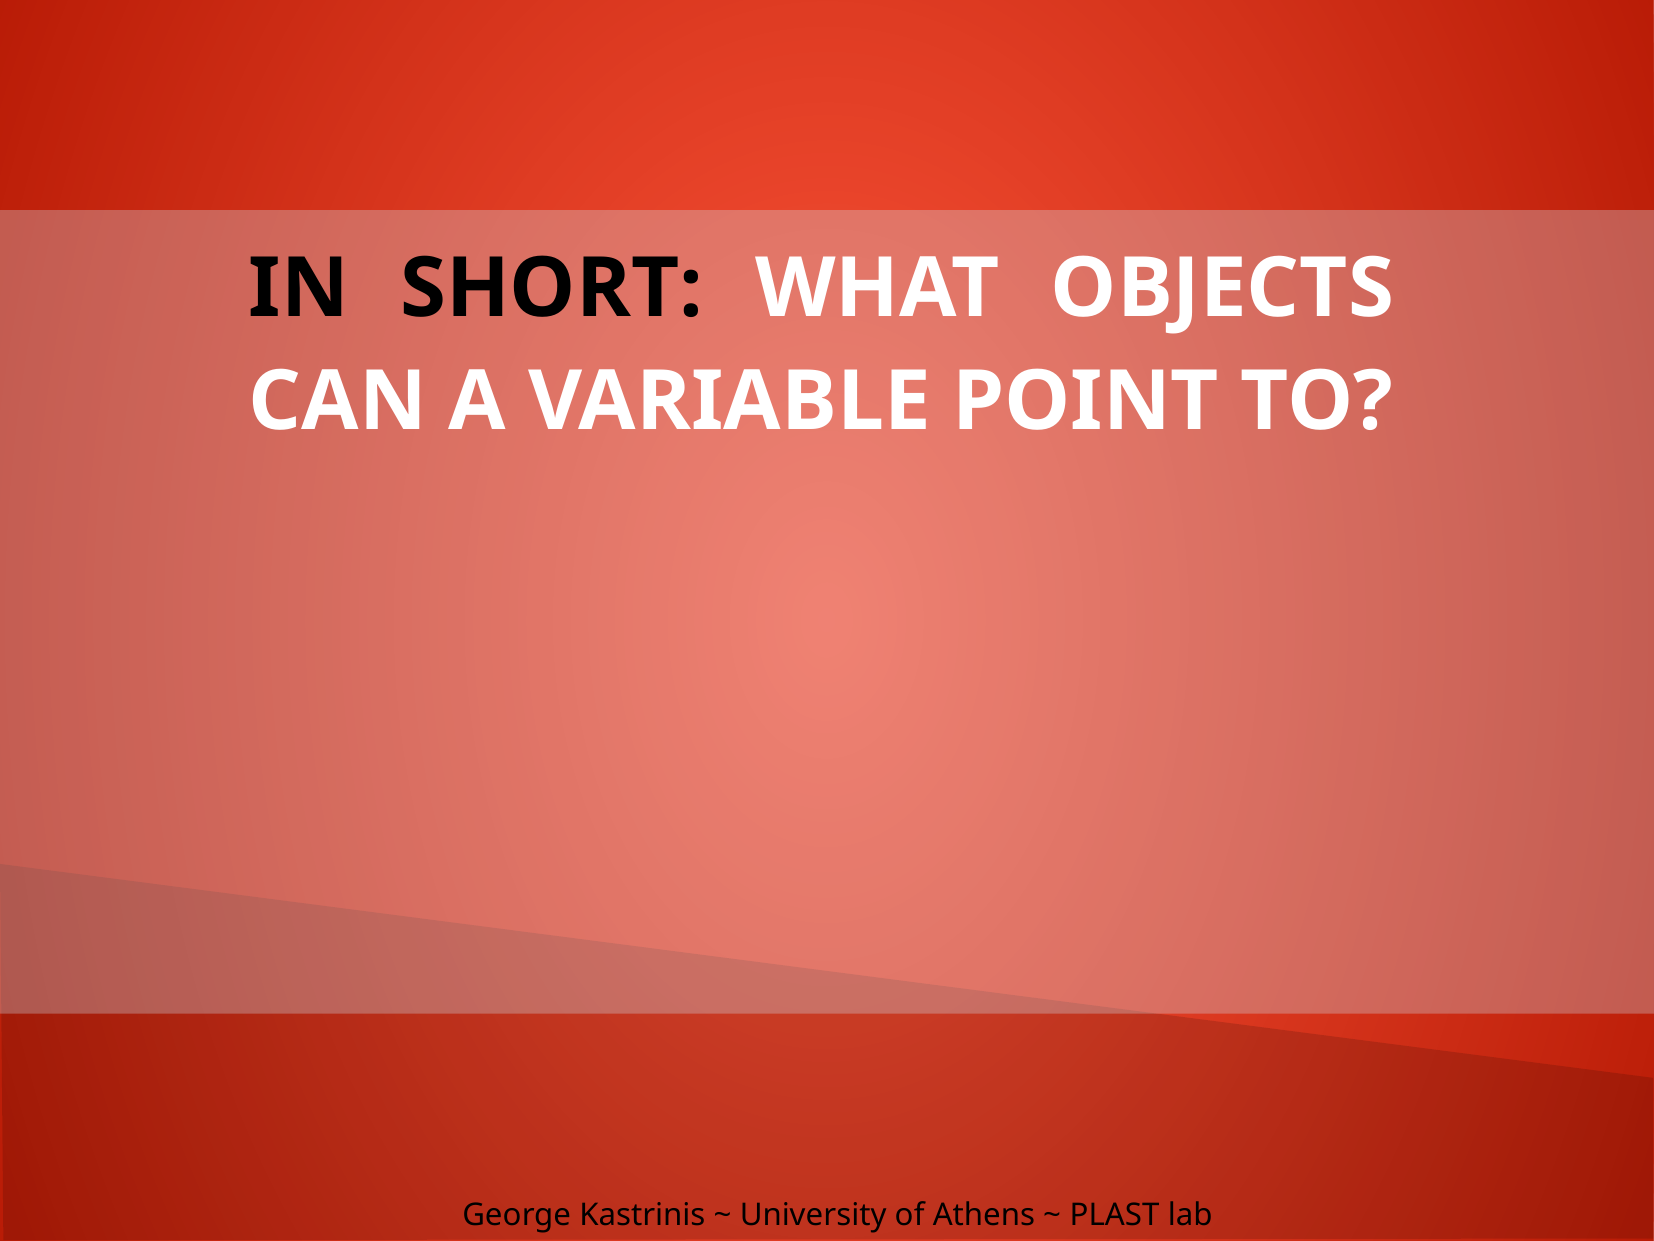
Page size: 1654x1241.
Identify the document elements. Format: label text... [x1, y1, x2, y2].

text_box George Kastrinis ~ University of Athens ~ PLAST lab [447, 1185, 1207, 1236]
text_box [0, 210, 1654, 1014]
text_box IN SHORT: WHAT OBJECTS CAN A VARIABLE POINT TO? [234, 219, 1420, 421]
